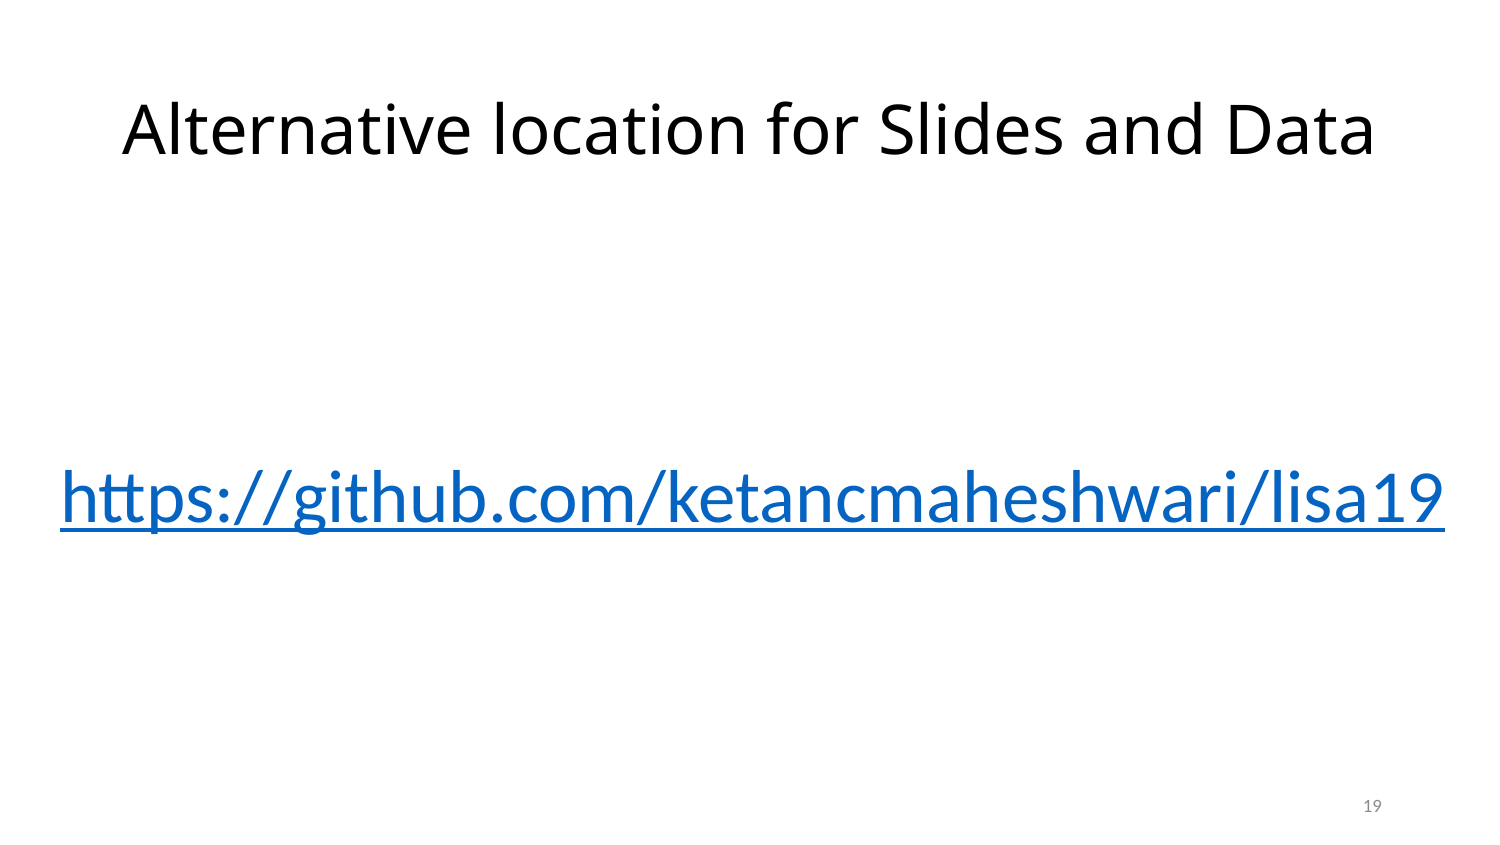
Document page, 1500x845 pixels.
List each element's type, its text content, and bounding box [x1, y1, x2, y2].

title Alternative location for Slides and Data [103, 44, 1397, 209]
list https://github.com/ketancmaheshwari/lisa19 [39, 224, 1466, 761]
slide_number <number> [1059, 782, 1397, 828]
